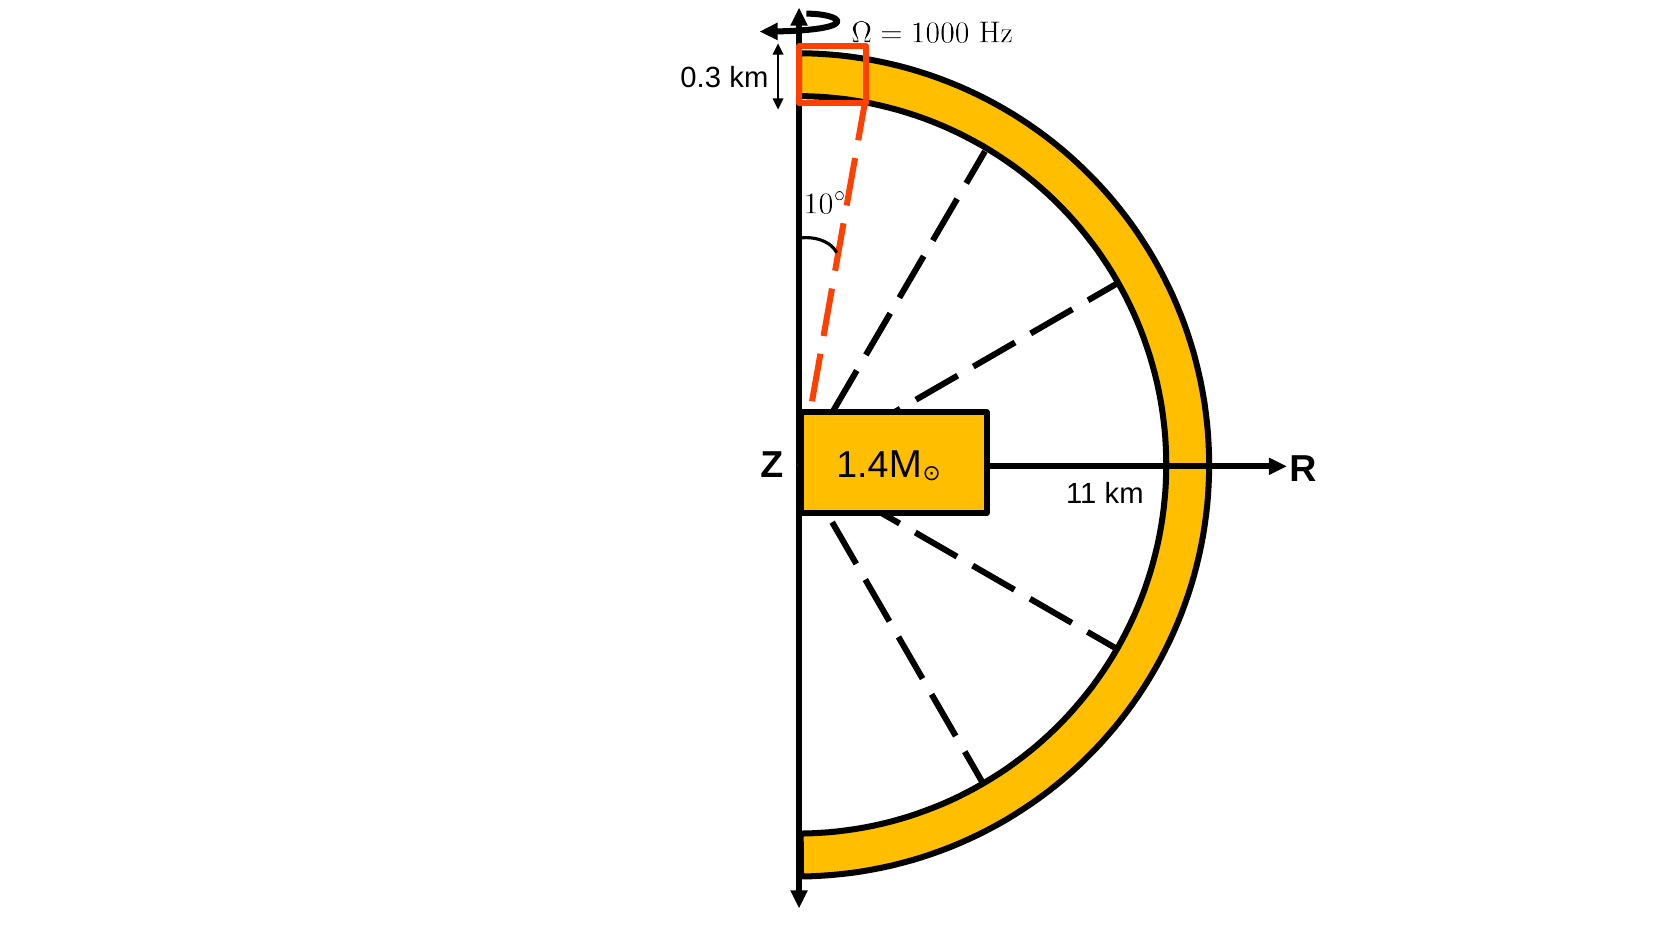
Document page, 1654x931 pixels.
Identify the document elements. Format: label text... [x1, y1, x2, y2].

picture [806, 191, 844, 214]
text_box [869, 59, 1210, 463]
text_box 0.3 km [665, 53, 796, 101]
text_box 1.4M⊙ [801, 412, 987, 514]
picture [852, 21, 1012, 43]
text_box [802, 469, 1210, 877]
text_box 11 km [1051, 469, 1184, 518]
text_box [802, 53, 863, 100]
text_box R [1274, 440, 1313, 498]
text_box Z [745, 436, 784, 512]
